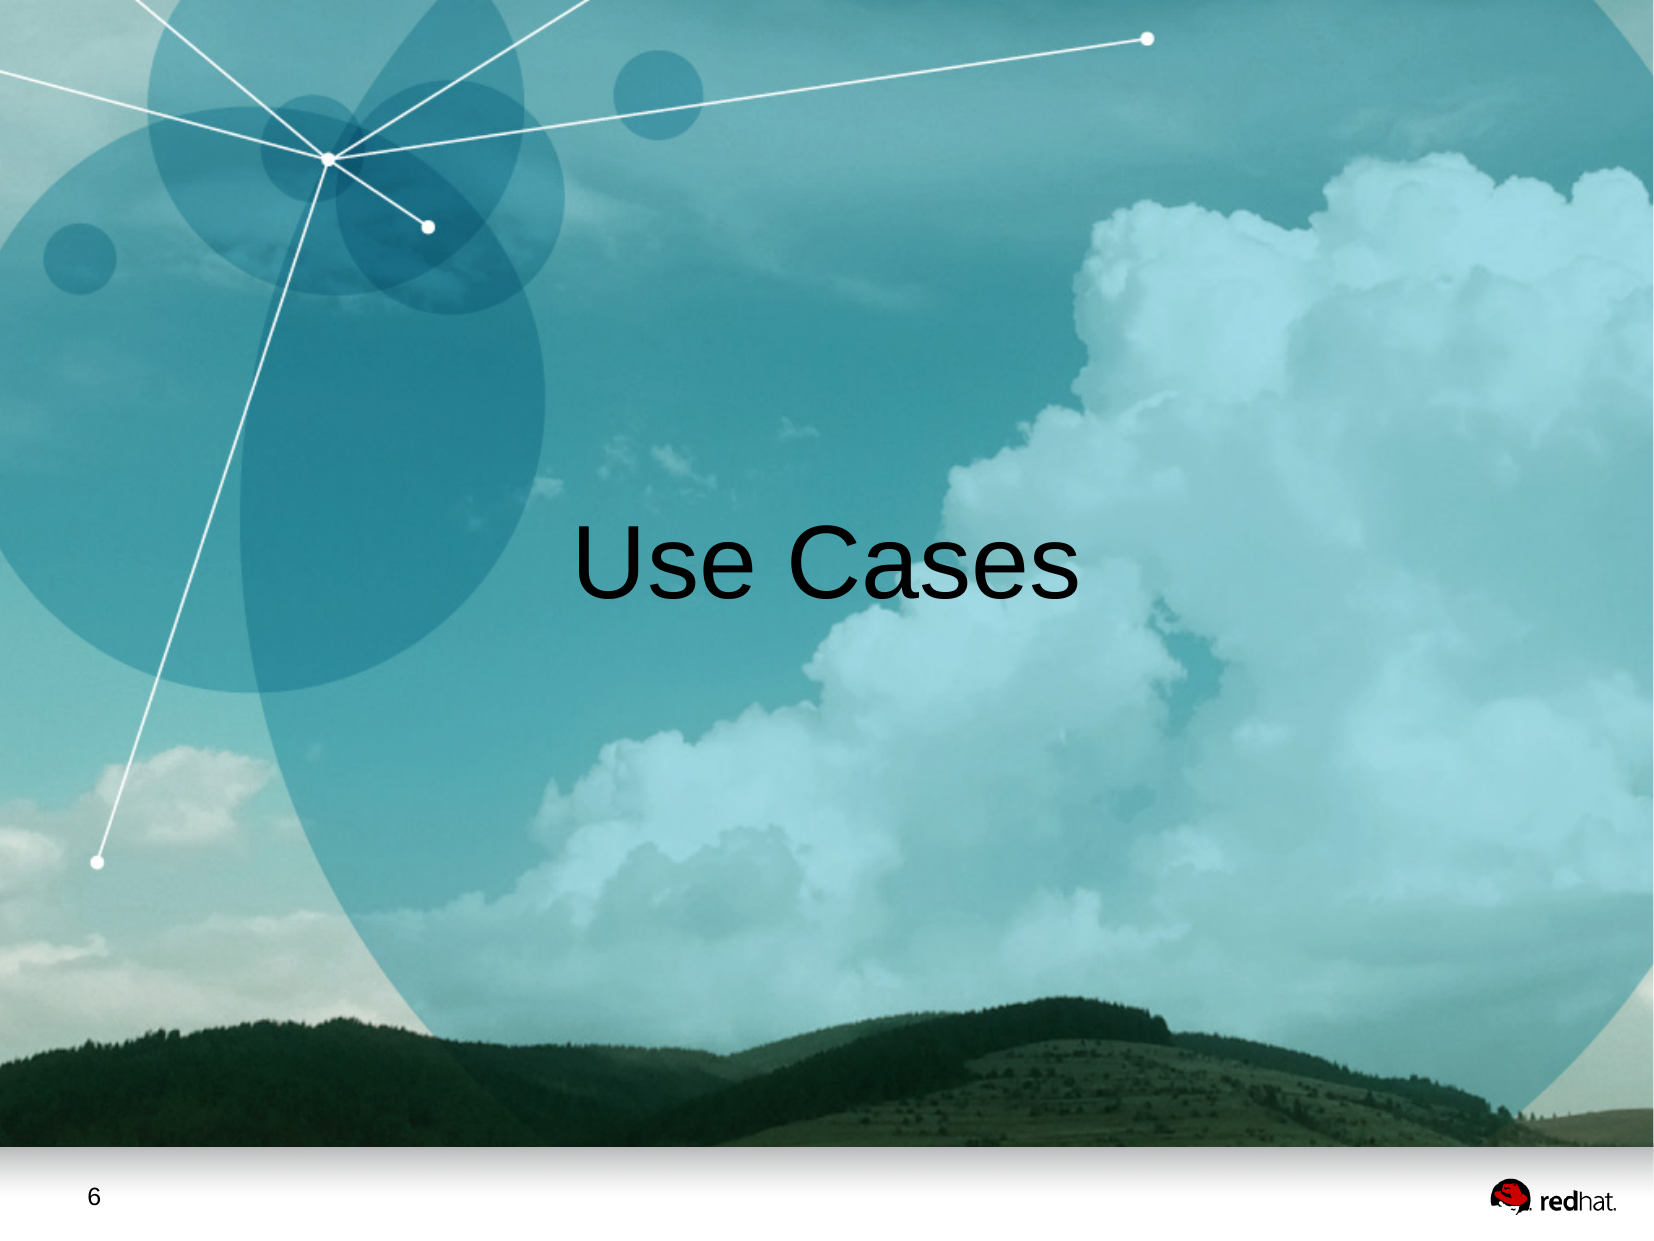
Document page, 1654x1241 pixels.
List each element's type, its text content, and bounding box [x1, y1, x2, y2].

title Use Cases [82, 262, 1571, 862]
picture [0, 0, 1654, 1241]
